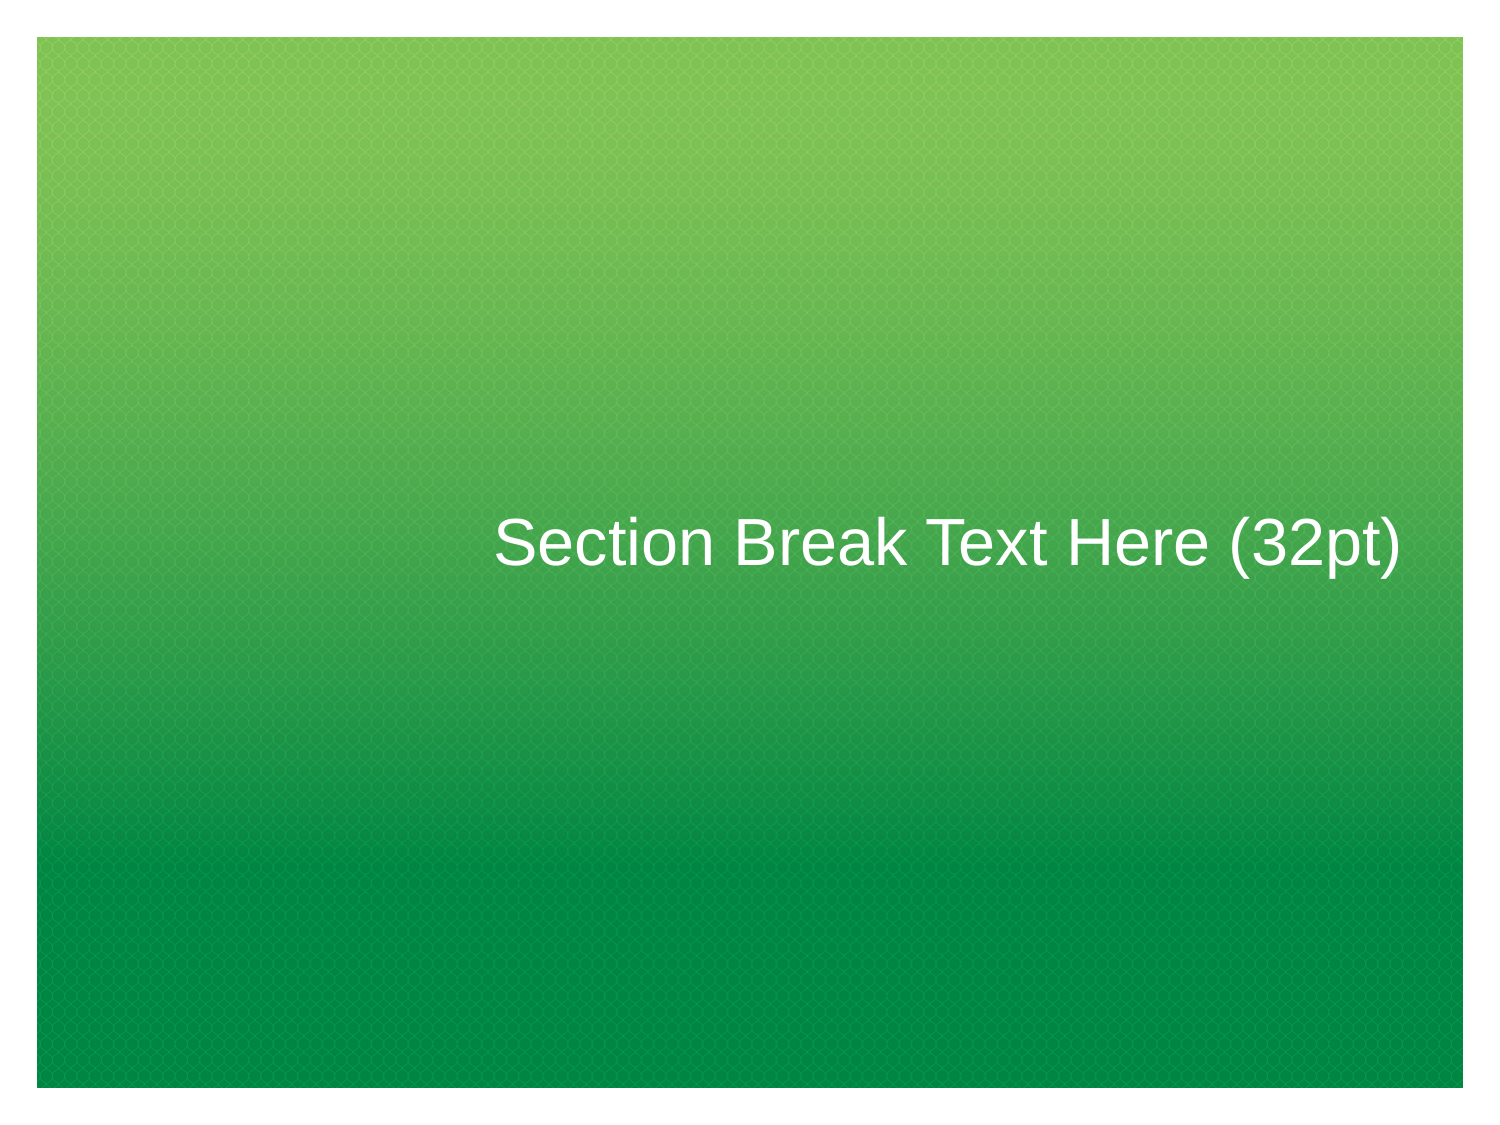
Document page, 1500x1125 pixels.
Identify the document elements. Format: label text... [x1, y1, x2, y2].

title Section Break Text Here (32pt) [53, 449, 1404, 638]
picture [37, 37, 1463, 1088]
